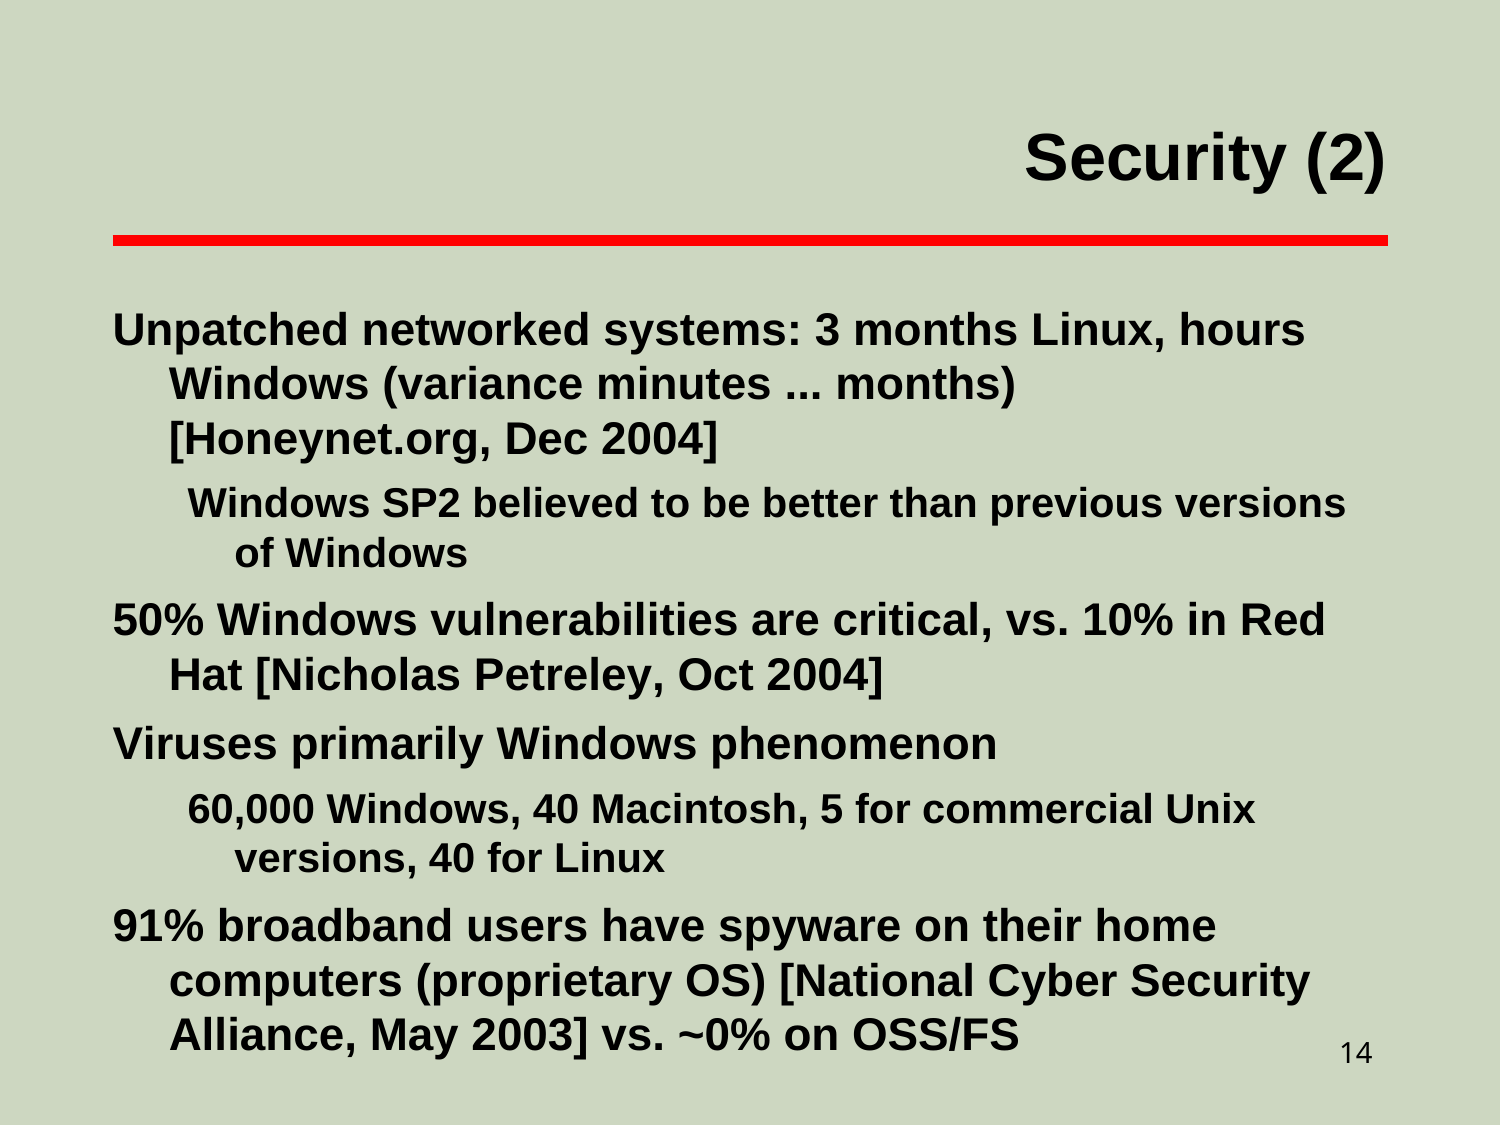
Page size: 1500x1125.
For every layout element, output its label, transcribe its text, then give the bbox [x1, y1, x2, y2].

list Unpatched networked systems: 3 months Linux, hours Windows (variance minutes ... months) [Honeynet.org, Dec 2004] Windows SP2 believed to be better than previous versions of Windows 50% Windows vulnerabilities are critical, vs. 10% in Red Hat [Nicholas Petreley, Oct 2004] Viruses primarily Windows phenomenon 60,000 Windows, 40 Macintosh, 5 for commercial Unix versions, 40 for Linux 91% broadband users have spyware on their home computers (proprietary OS) [National Cyber Security Alliance, May 2003] vs. ~0% on OSS/FS [112, 299, 1388, 1080]
title Security (2) [337, 85, 1388, 224]
